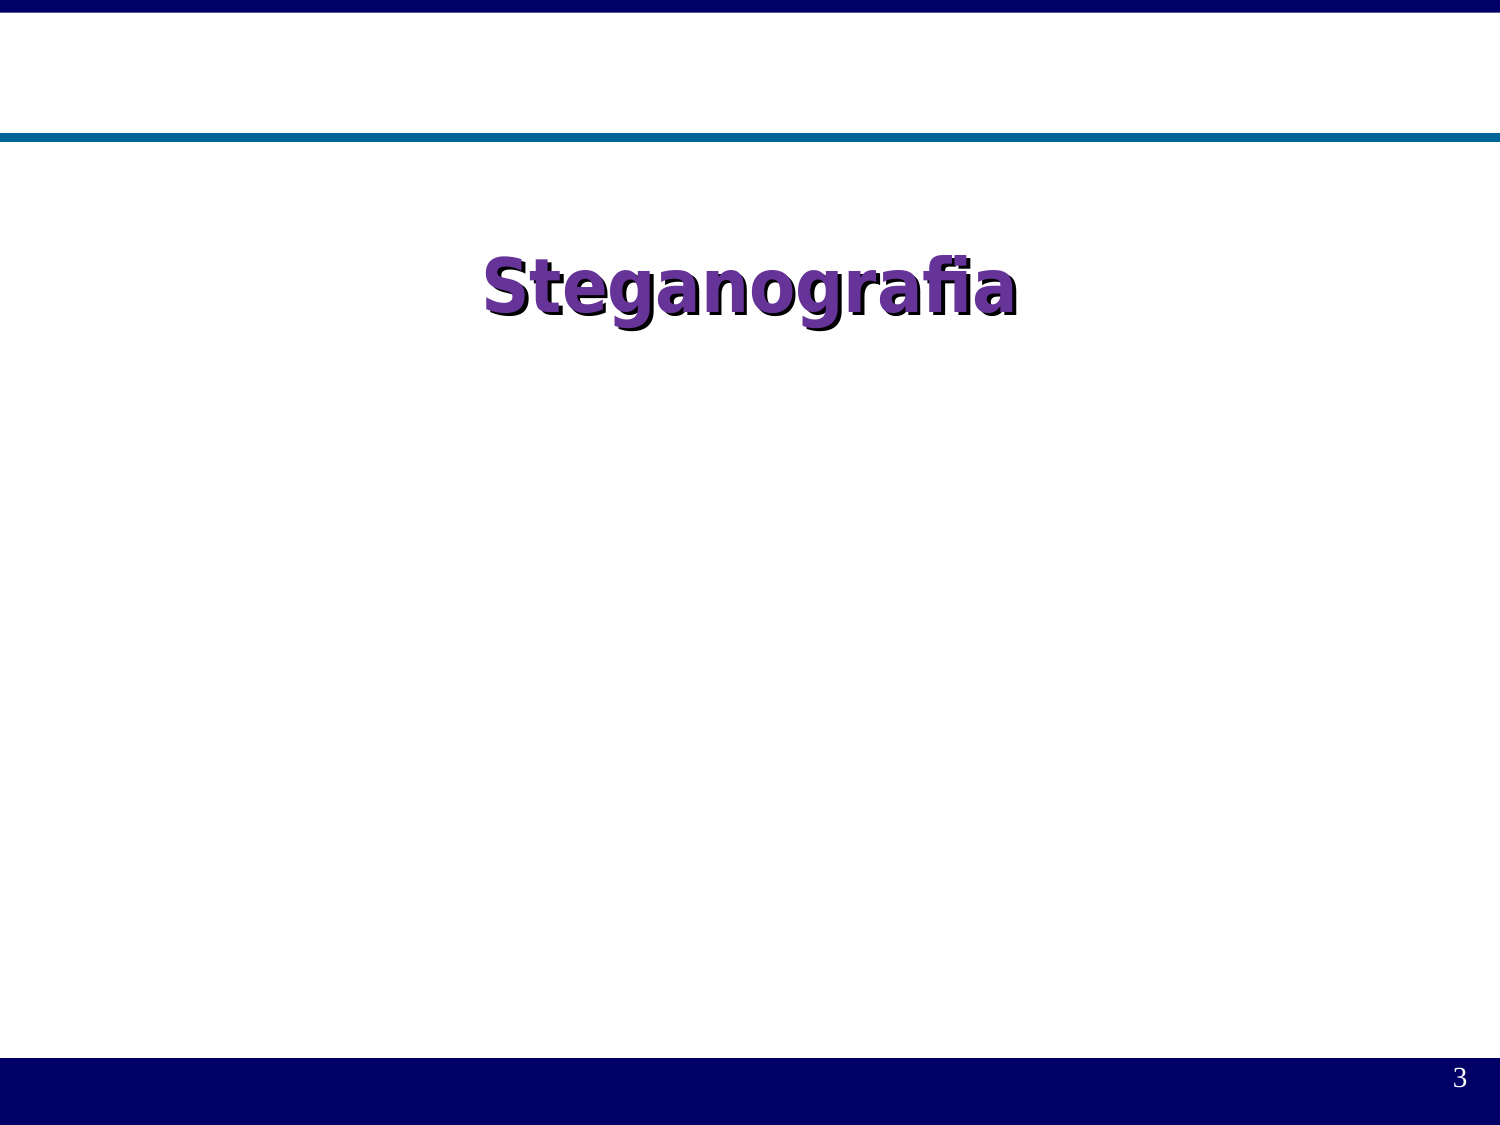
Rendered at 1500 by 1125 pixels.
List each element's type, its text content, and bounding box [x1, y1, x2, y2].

subtitle Steganografia [30, 0, 1471, 580]
